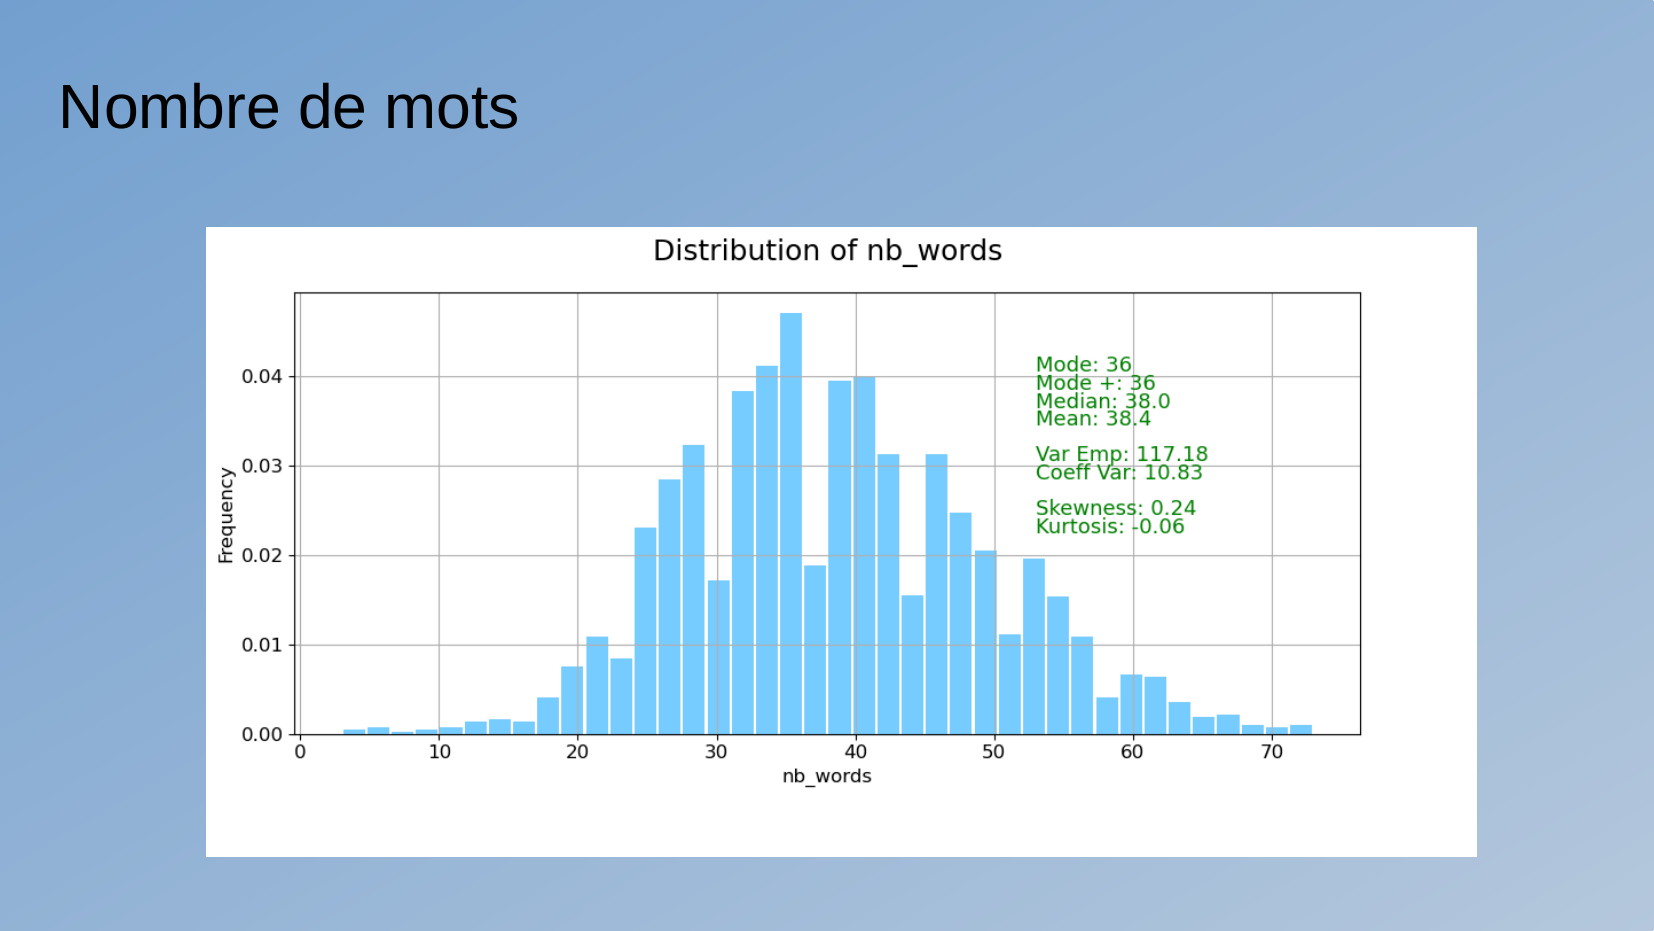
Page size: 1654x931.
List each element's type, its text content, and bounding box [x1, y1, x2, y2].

title Nombre de mots [59, 29, 1548, 185]
picture [206, 227, 1477, 857]
